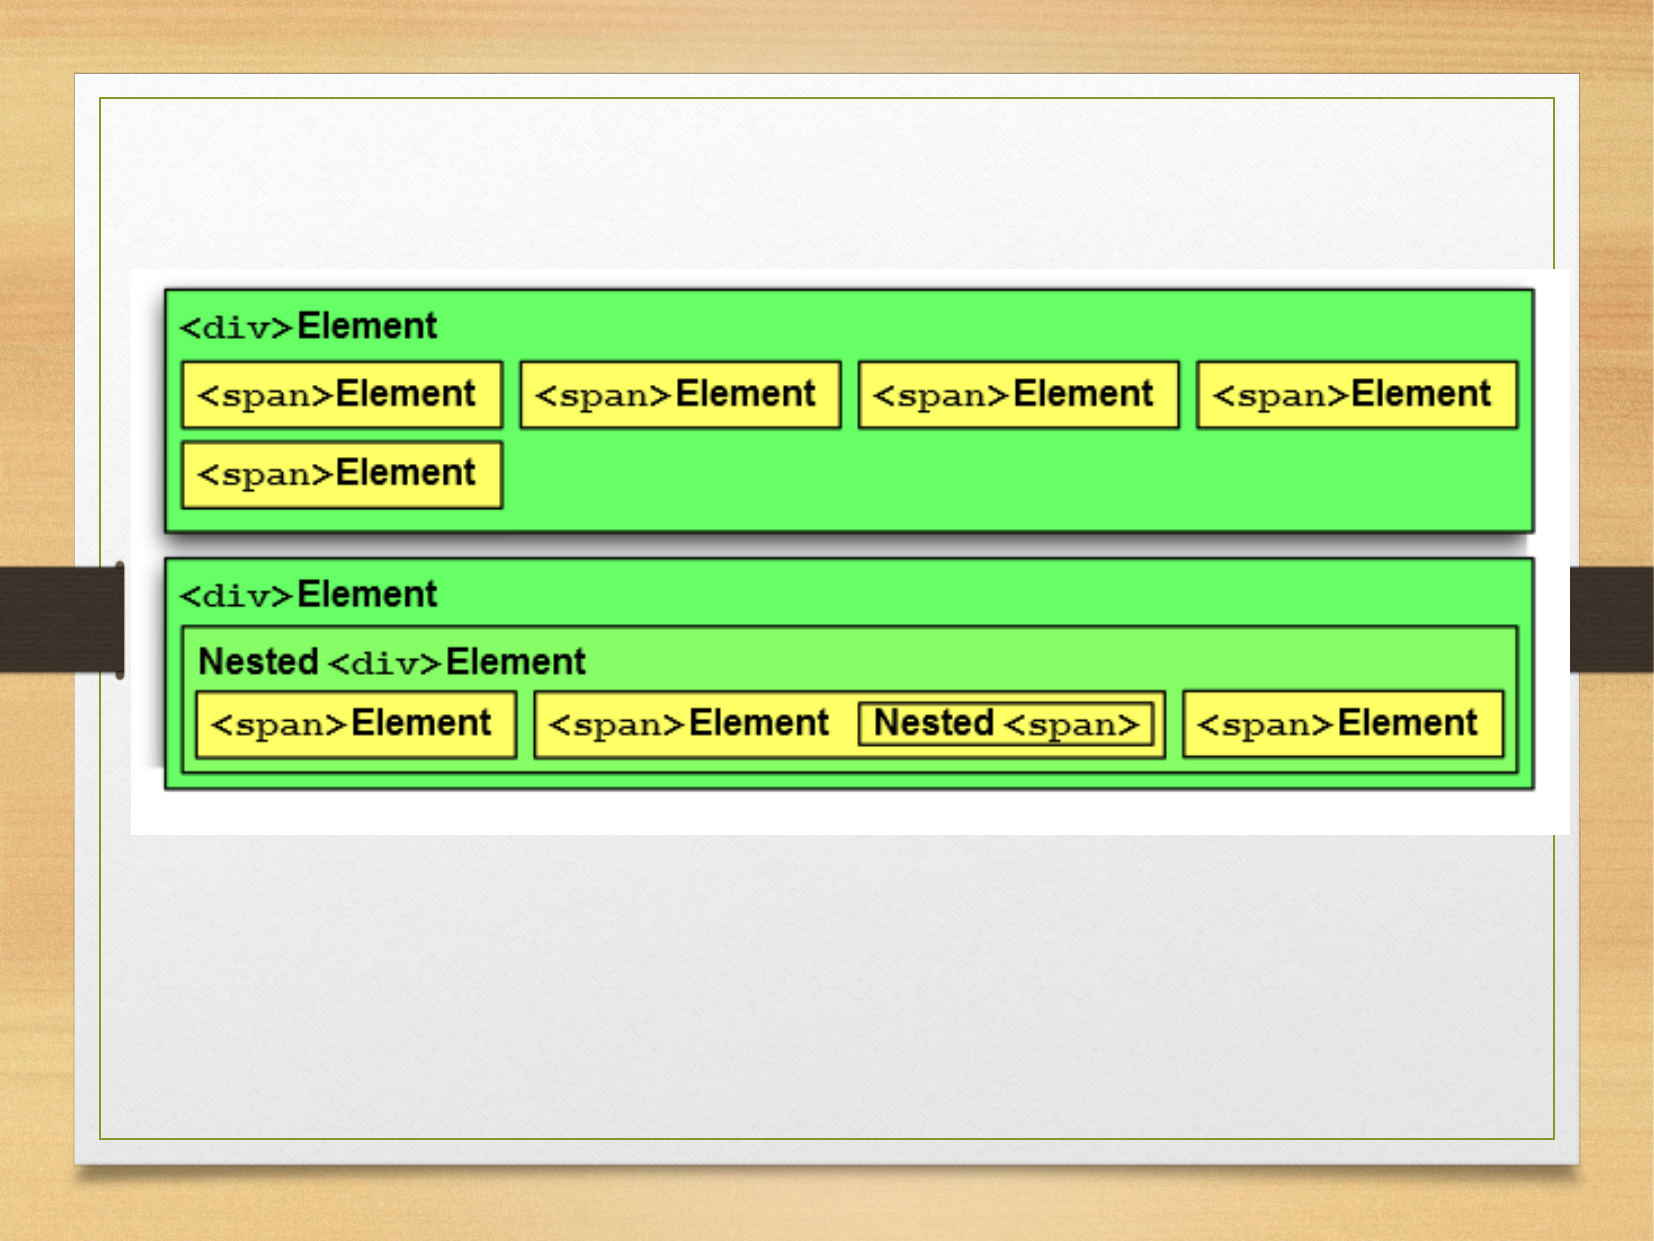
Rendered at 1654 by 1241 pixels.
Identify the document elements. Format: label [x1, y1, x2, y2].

picture [131, 269, 1570, 835]
